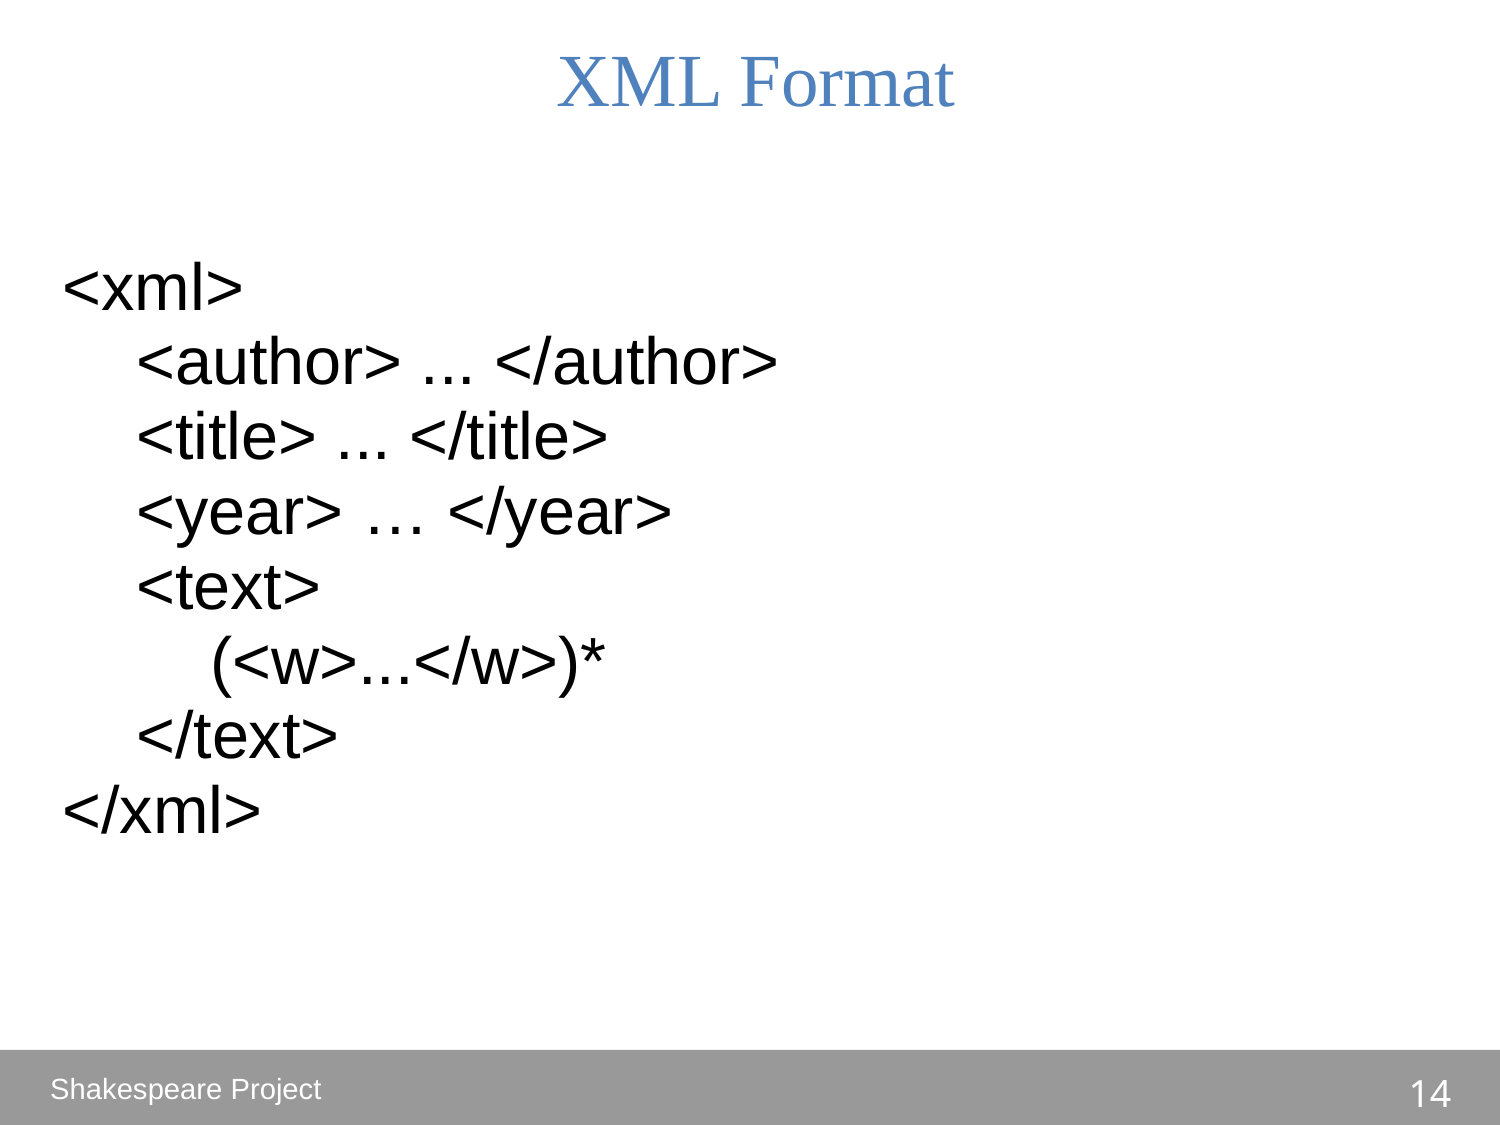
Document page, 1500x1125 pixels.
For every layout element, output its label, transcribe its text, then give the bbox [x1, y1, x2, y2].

slide_number <number> [1393, 1062, 1477, 1111]
footer Shakespeare Project [35, 1062, 1276, 1111]
title XML Format [62, 12, 1450, 150]
text_box <xml> <author> ... </author> <title> ... </title> <year> … </year> <text> (<w>...</w>)* </text> </xml> [62, 175, 1450, 1025]
